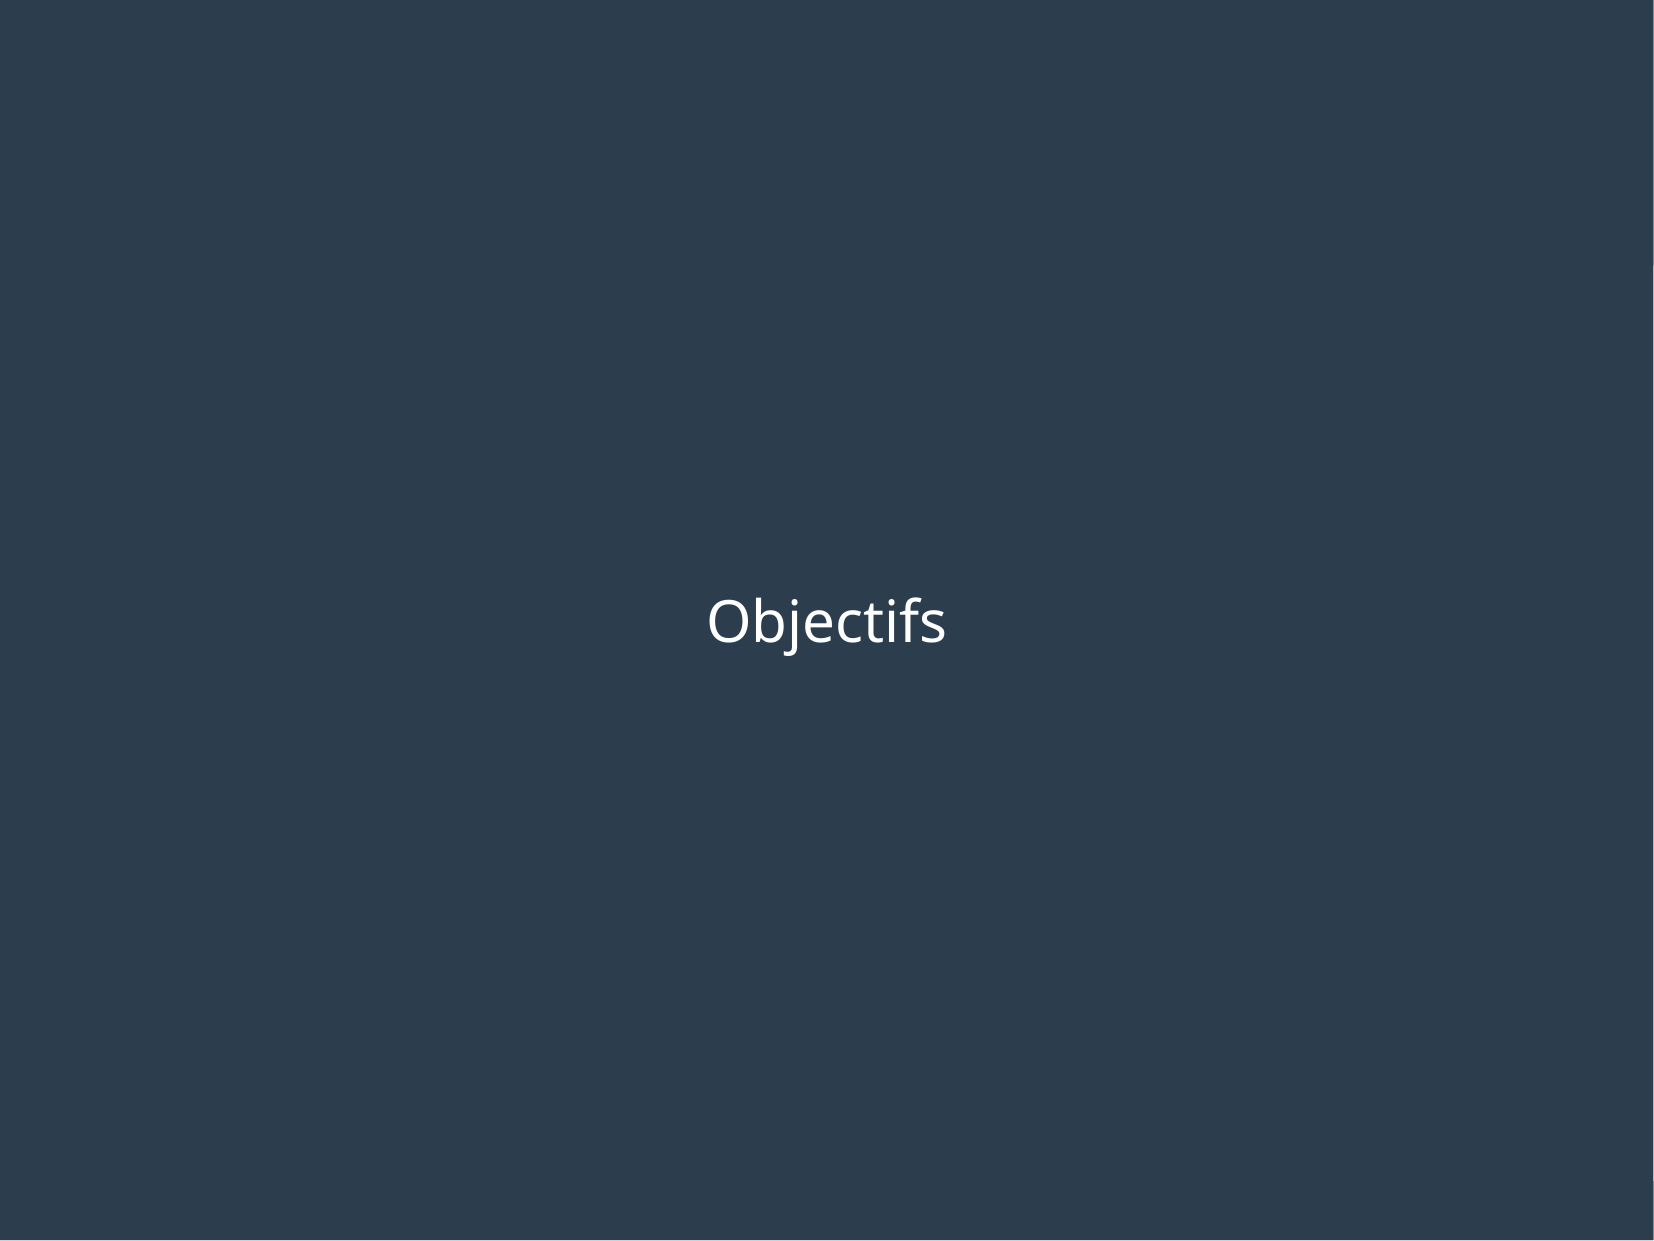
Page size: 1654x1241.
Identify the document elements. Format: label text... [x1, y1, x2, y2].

text_box Objectifs [0, 0, 1654, 1241]
list [59, 324, 809, 1152]
